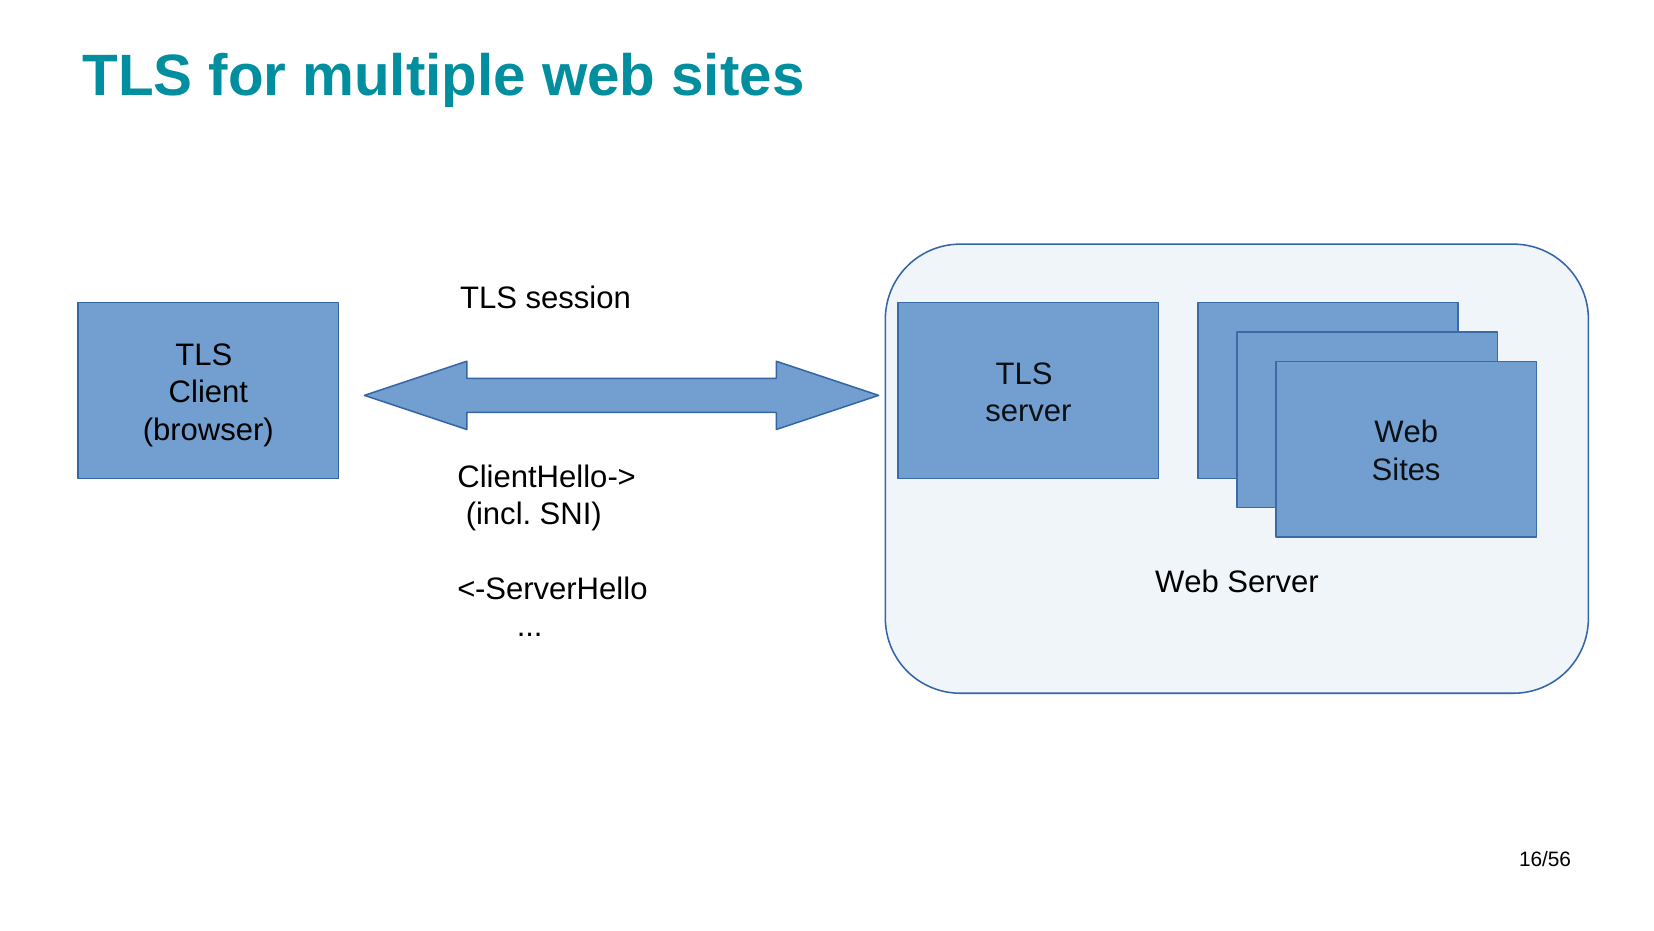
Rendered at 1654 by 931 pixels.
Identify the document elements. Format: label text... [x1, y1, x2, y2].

text_box TLS for multiple web sites [82, 36, 1571, 193]
text_box ClientHello-> (incl. SNI) <-ServerHello ... [442, 449, 814, 710]
text_box [364, 361, 879, 430]
text_box TLS Client (browser) [78, 302, 339, 479]
text_box Web Server [885, 244, 1589, 694]
text_box TLS session [445, 270, 782, 333]
